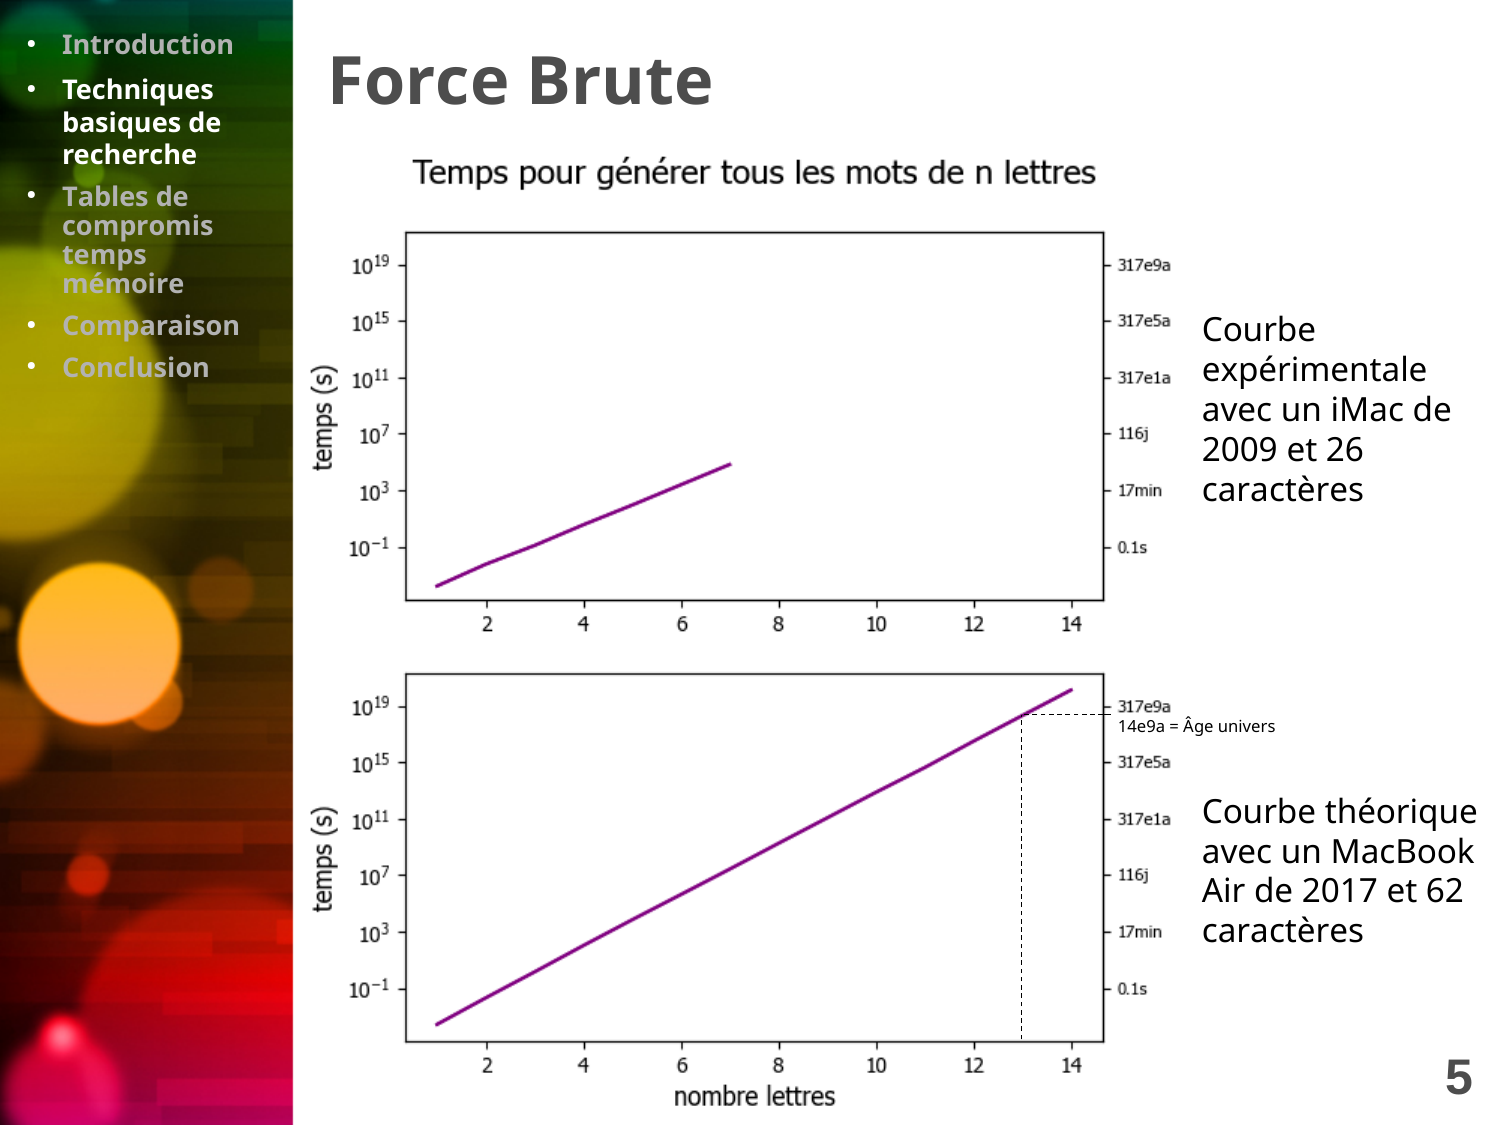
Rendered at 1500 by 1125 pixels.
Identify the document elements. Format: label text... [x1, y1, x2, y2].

text_box Introduction Techniques basiques de recherche Tables de compromis temps mémoire Comparaison Conclusion [11, 23, 284, 373]
text_box Courbe théorique avec un MacBook Air de 2017 et 62 caractères [1187, 782, 1495, 957]
picture [0, 0, 1500, 1125]
text_box 1<numéro> [1417, 1054, 1500, 1105]
text_box Courbe expérimentale avec un iMac de 2009 et 26 caractères [1187, 301, 1495, 516]
text_box 14e9a = Âge univers [1103, 708, 1345, 749]
title Force Brute [312, 19, 1471, 138]
